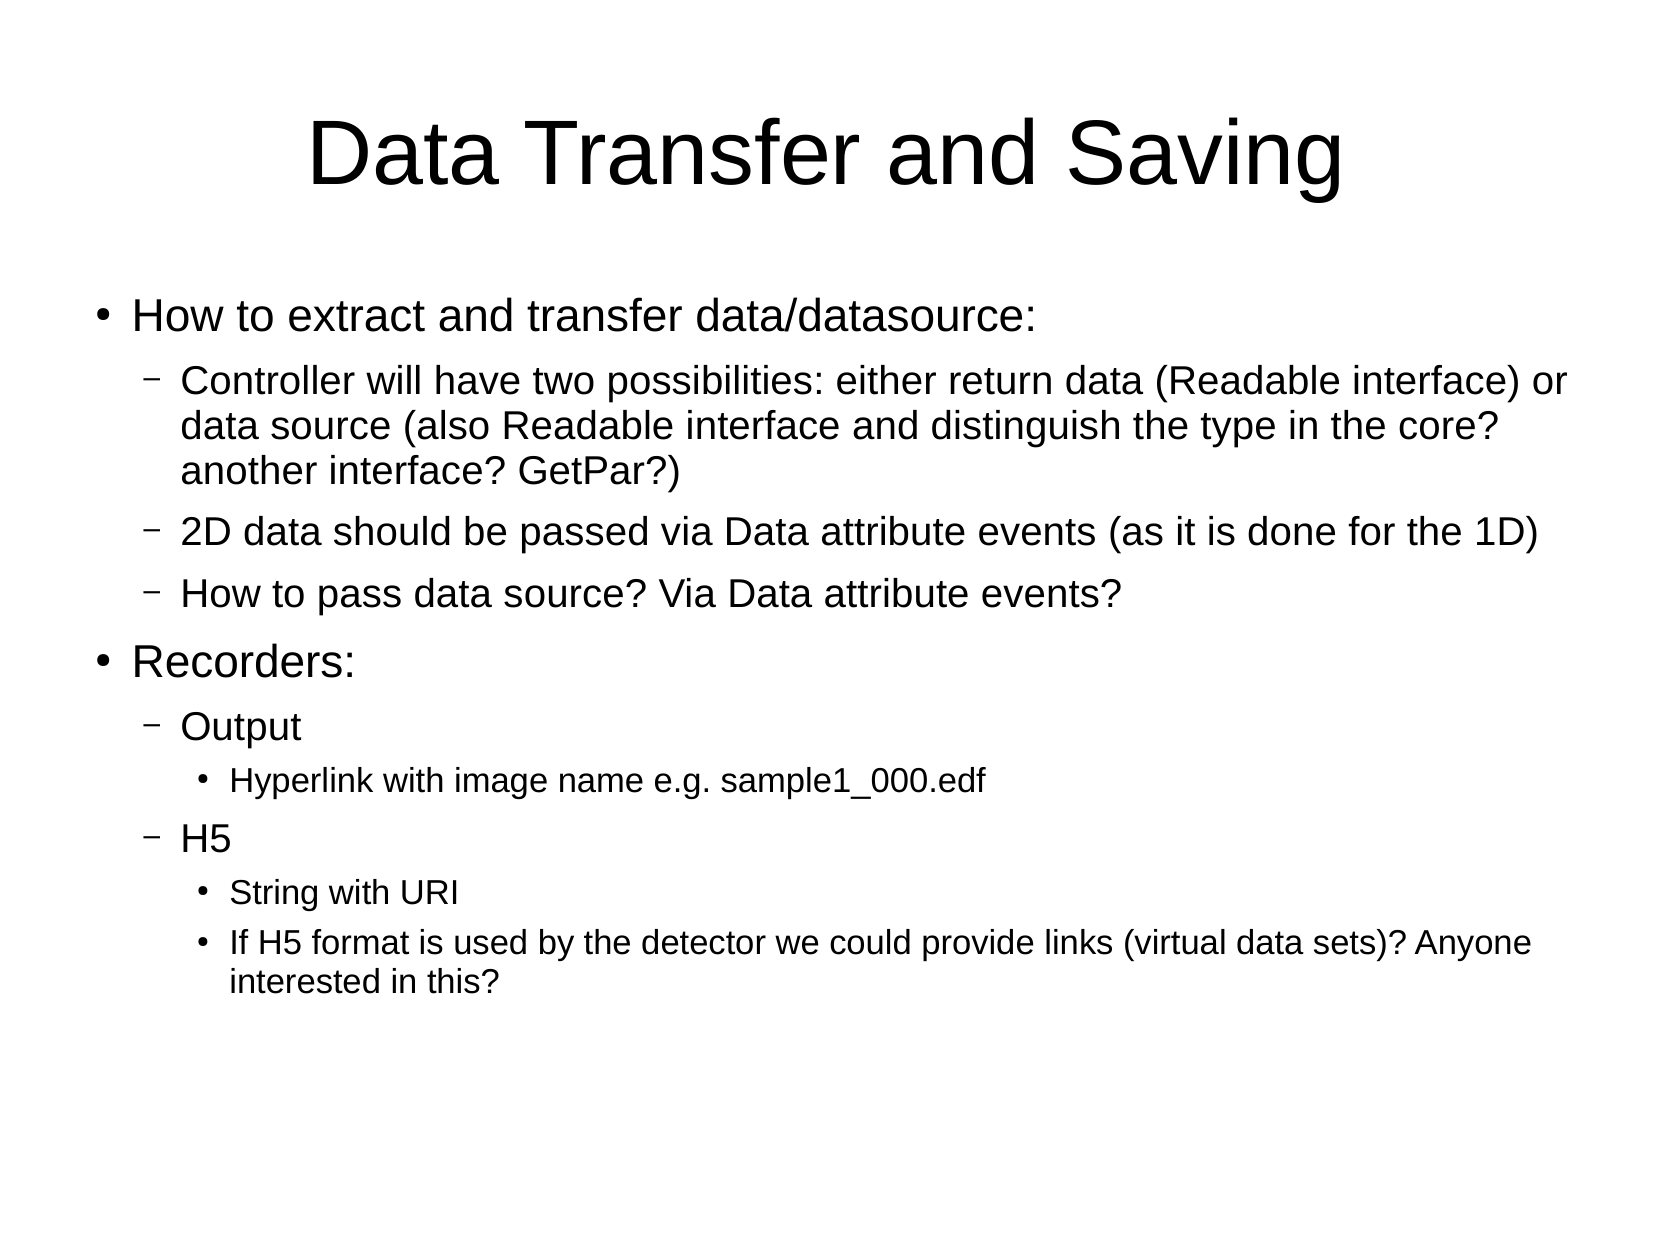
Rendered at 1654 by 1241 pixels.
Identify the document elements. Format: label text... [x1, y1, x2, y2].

title Data Transfer and Saving [82, 49, 1571, 257]
list How to extract and transfer data/datasource: Controller will have two possibilities: either return data (Readable interface) or data source (also Readable interface and distinguish the type in the core? another interface? GetPar?) 2D data should be passed via Data attribute events (as it is done for the 1D) How to pass data source? Via Data attribute events? Recorders: Output Hyperlink with image name e.g. sample1_000.edf H5 String with URI If H5 format is used by the detector we could provide links (virtual data sets)? Anyone interested in this? [82, 290, 1571, 1010]
